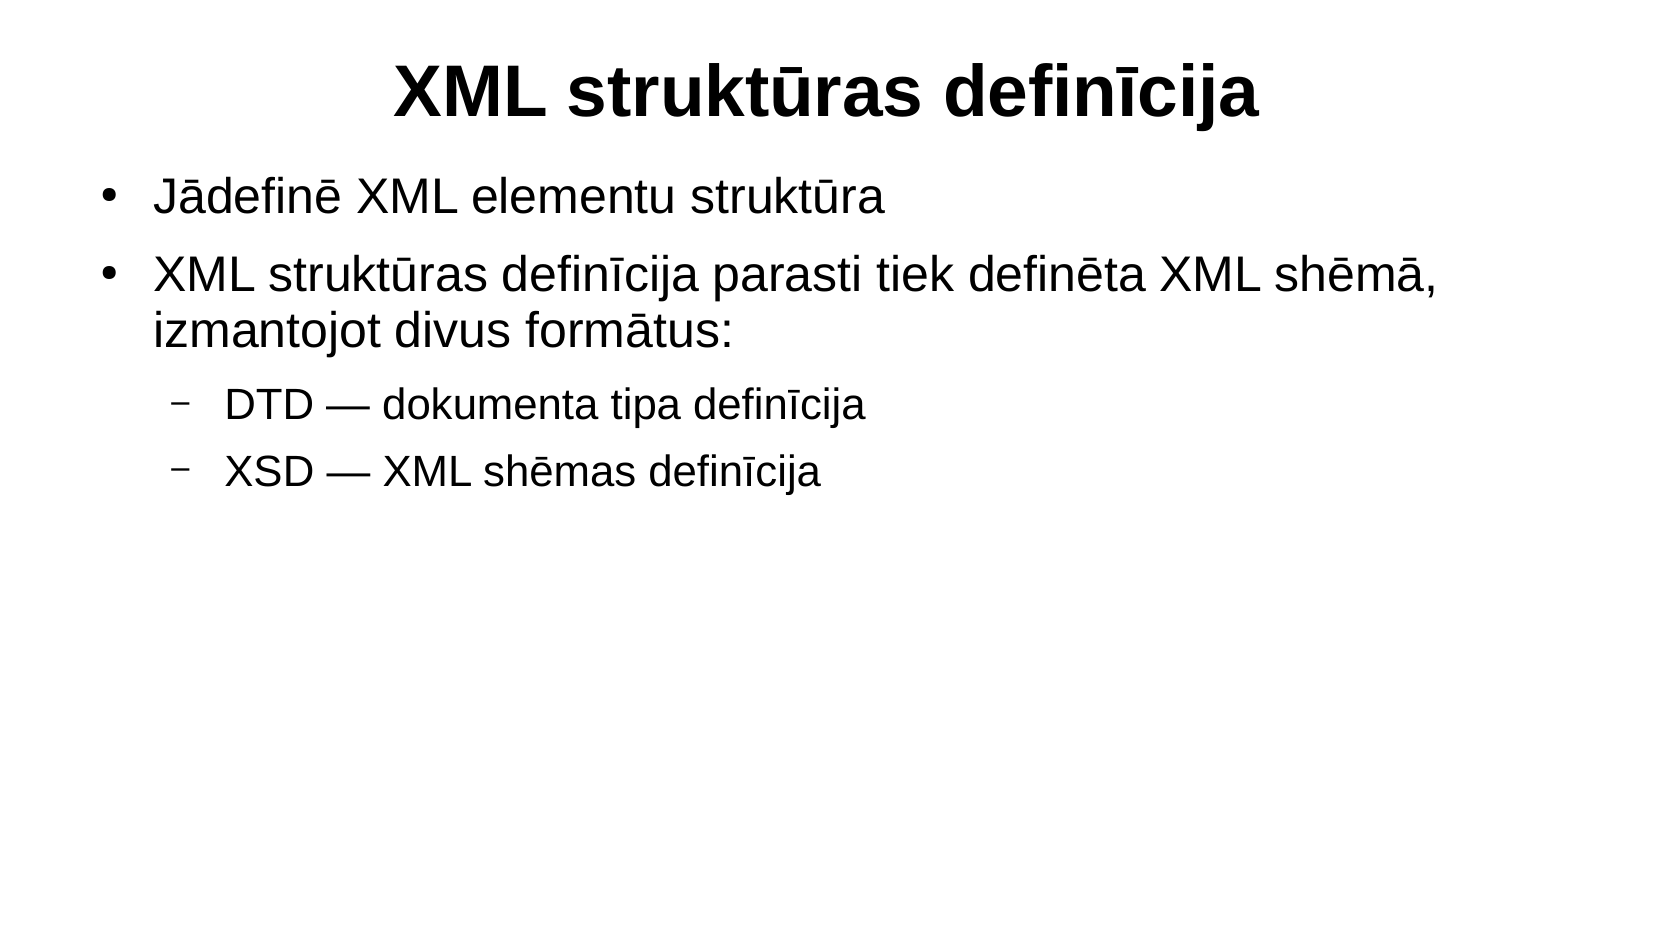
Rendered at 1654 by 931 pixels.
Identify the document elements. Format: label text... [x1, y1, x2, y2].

title XML struktūras definīcija [82, 37, 1571, 147]
list Jādefinē XML elementu struktūra XML struktūras definīcija parasti tiek definēta XML shēmā, izmantojot divus formātus: DTD — dokumenta tipa definīcija XSD — XML shēmas definīcija [82, 168, 1538, 889]
